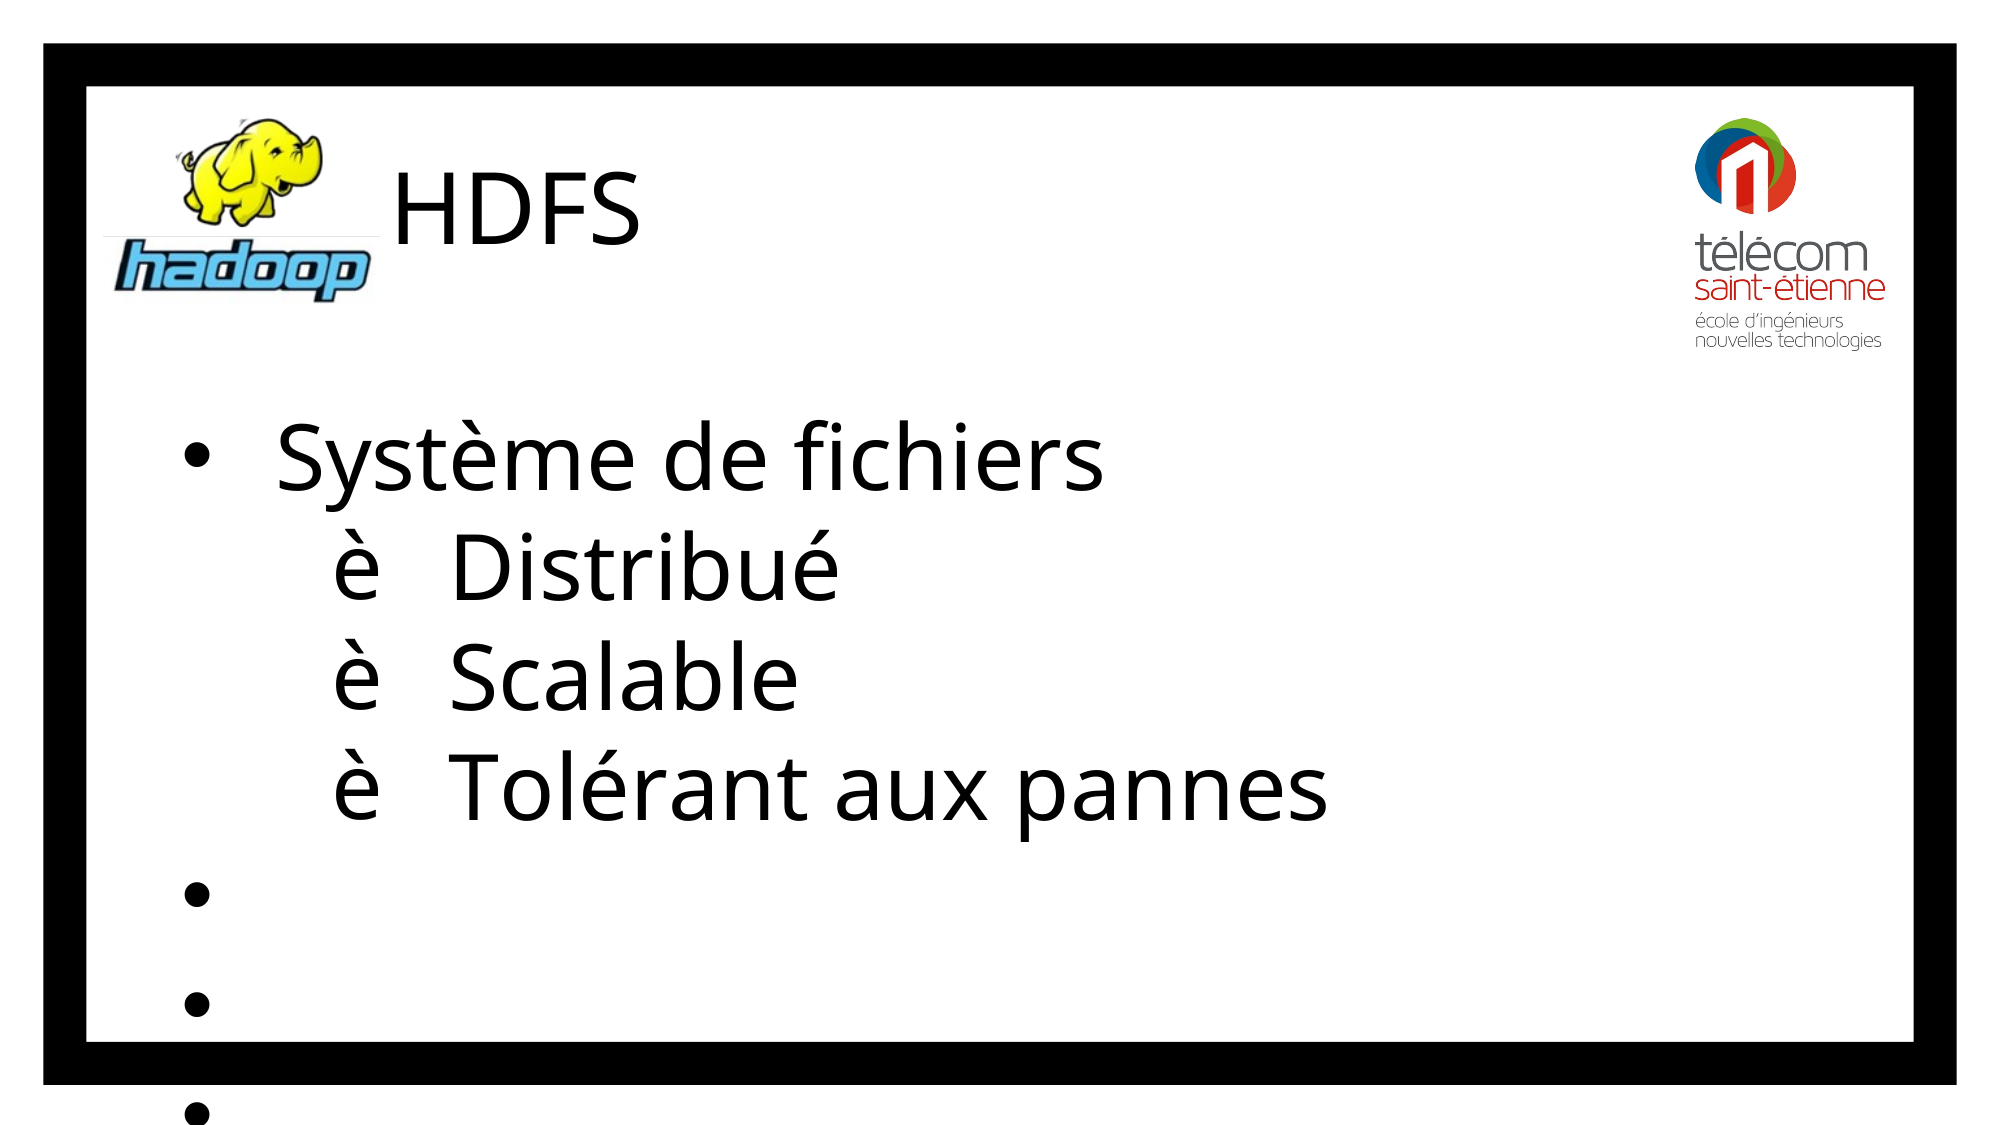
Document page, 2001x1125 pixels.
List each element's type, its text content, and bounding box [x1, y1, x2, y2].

picture [1715, 134, 1730, 138]
picture [1695, 118, 1885, 351]
title HDFS [380, 138, 1849, 304]
picture [103, 118, 380, 305]
text_box Système de fichiers Distribué Scalable Tolérant aux pannes [166, 391, 1849, 1125]
